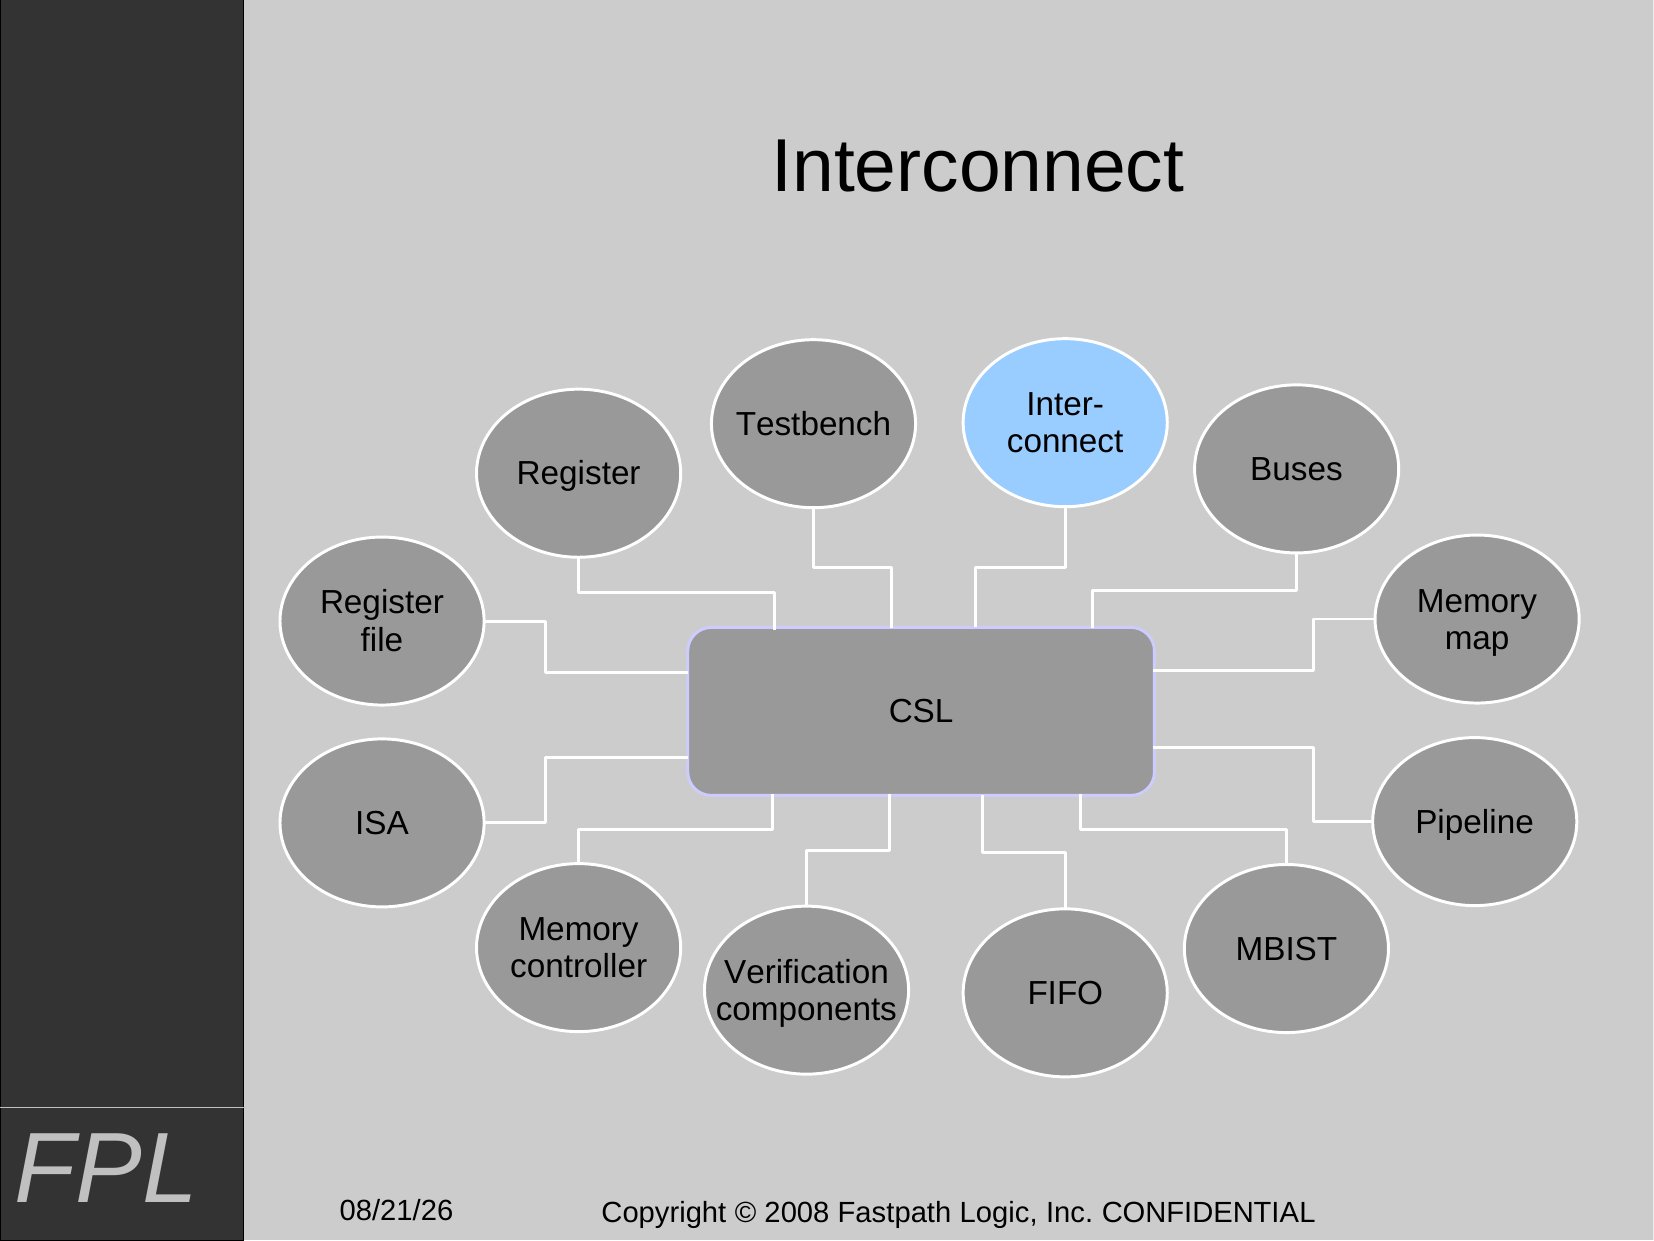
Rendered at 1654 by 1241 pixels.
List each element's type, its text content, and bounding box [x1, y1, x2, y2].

text_box Memory map [1375, 535, 1580, 704]
text_box ISA [279, 738, 485, 907]
text_box Inter- connect [963, 338, 1168, 507]
text_box Register [476, 389, 681, 558]
text_box Pipeline [1372, 737, 1577, 906]
text_box CSL [687, 627, 1155, 796]
title Interconnect [427, 57, 1530, 274]
text_box FIFO [963, 908, 1168, 1077]
text_box Verification components [704, 906, 909, 1075]
text_box Buses [1194, 384, 1399, 553]
text_box Memory controller [476, 863, 681, 1032]
text_box Testbench [711, 339, 916, 508]
text_box Register file [279, 537, 485, 706]
text_box MBIST [1184, 864, 1389, 1033]
